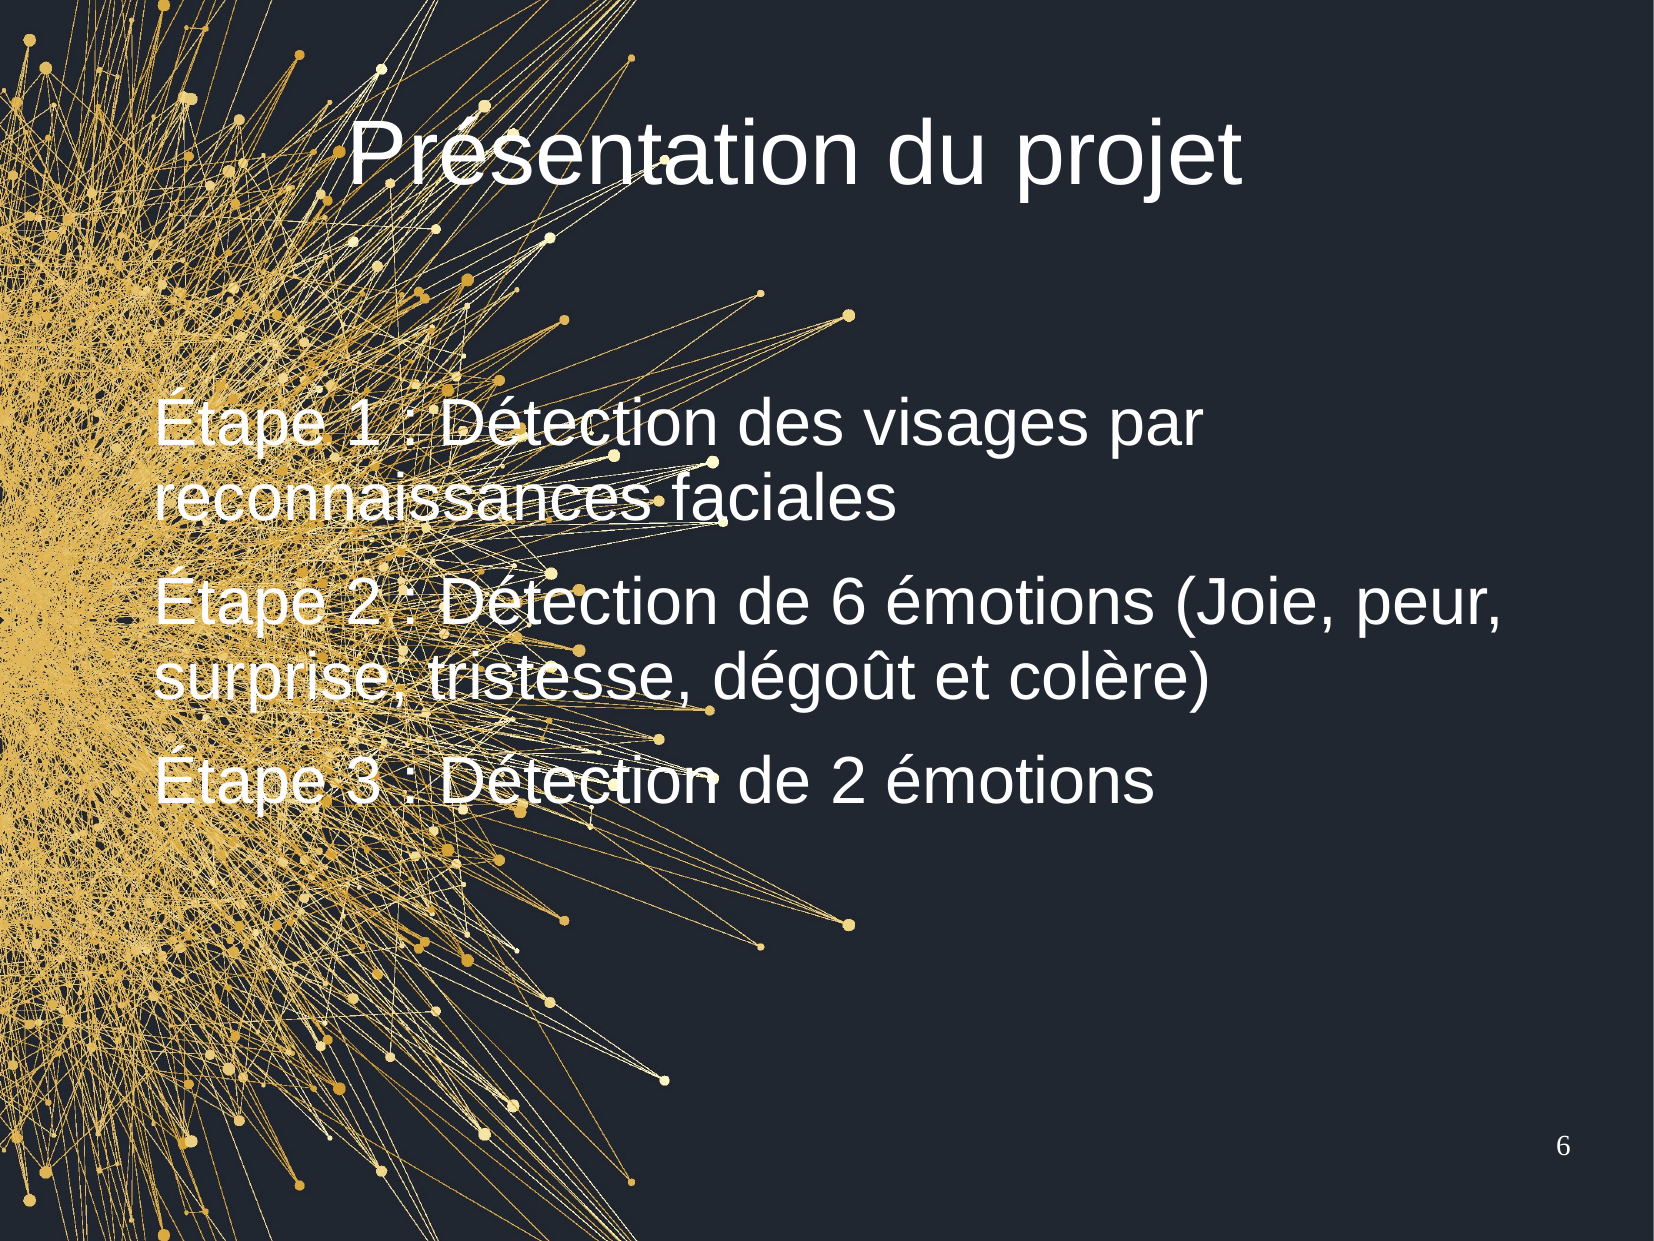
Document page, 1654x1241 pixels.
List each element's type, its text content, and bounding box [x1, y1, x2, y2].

list Étape 1 : Détection des visages par reconnaissances faciales Étape 2 : Détection de 6 émotions (Joie, peur, surprise, tristesse, dégoût et colère) Étape 3 : Détection de 2 émotions [82, 384, 1571, 1105]
title Présentation du projet [82, 49, 1571, 257]
picture [0, 0, 1654, 1241]
